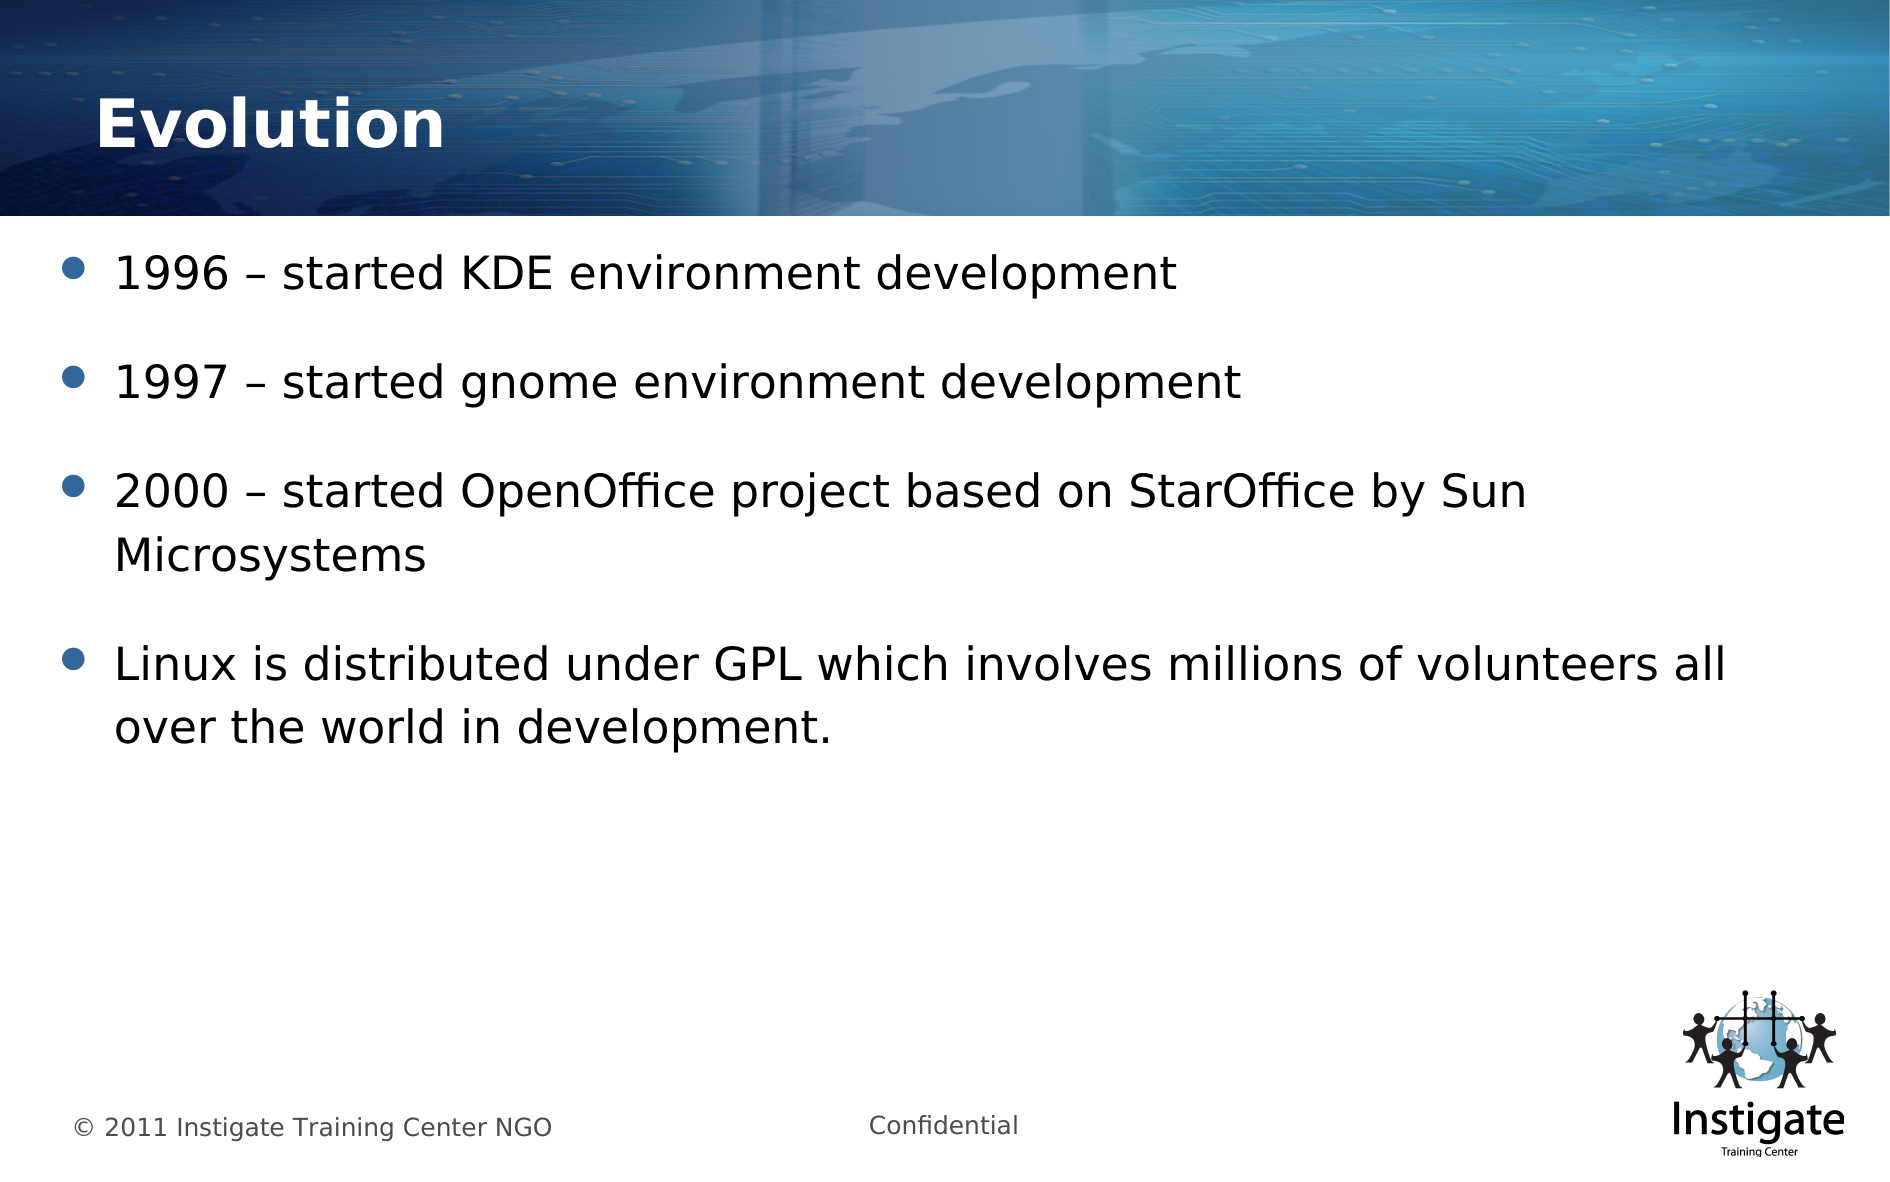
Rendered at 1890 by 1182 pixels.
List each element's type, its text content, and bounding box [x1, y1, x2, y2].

picture [1674, 990, 1844, 1157]
list 1996 – started KDE environment development 1997 – started gnome environment development 2000 – started OpenOffice project based on StarOffice by Sun Microsystems Linux is distributed under GPL which involves millions of volunteers all over the world in development. [59, 236, 1831, 1001]
title Evolution [94, 54, 1793, 210]
picture [0, 0, 1890, 216]
